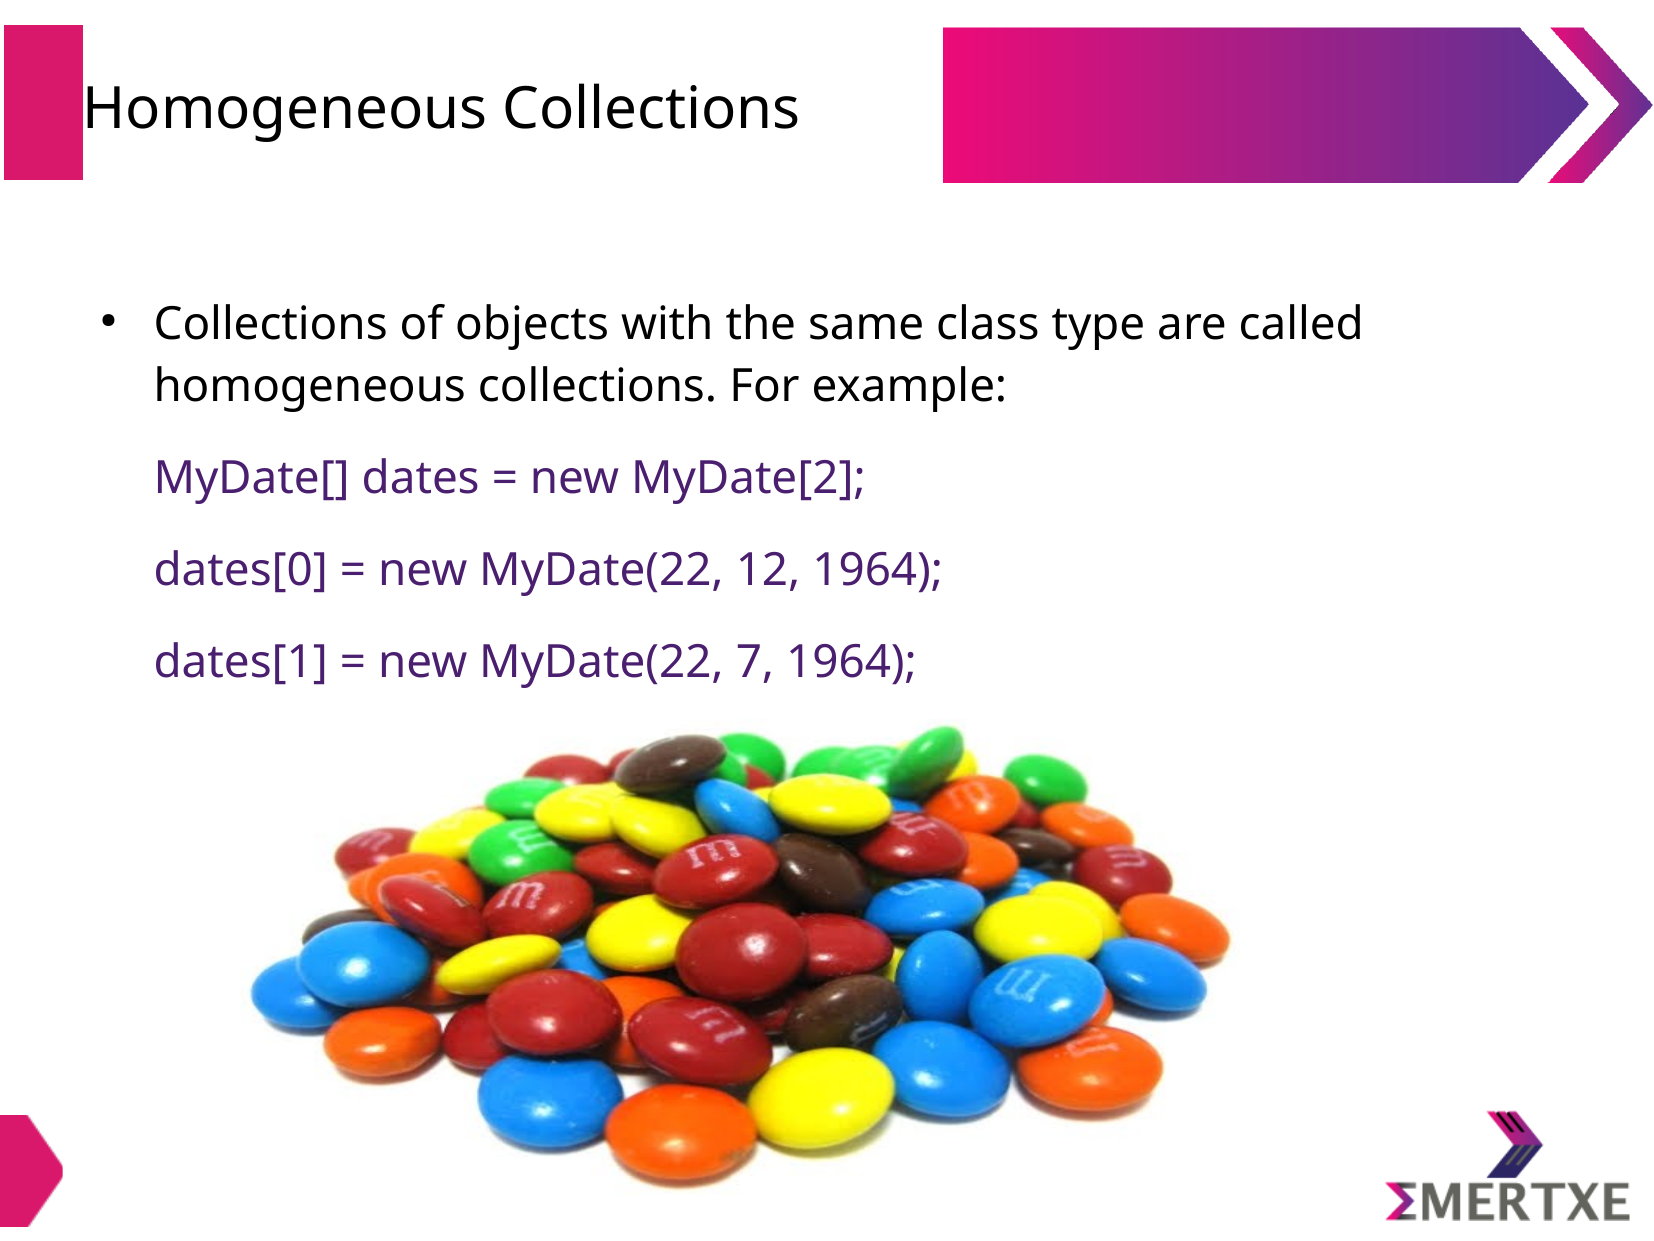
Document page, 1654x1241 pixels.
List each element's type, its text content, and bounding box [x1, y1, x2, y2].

title Homogeneous Collections [82, 2, 1571, 210]
picture [240, 719, 1240, 1195]
list Collections of objects with the same class type are called homogeneous collections. For example: MyDate[] dates = new MyDate[2]; dates[0] = new MyDate(22, 12, 1964); dates[1] = new MyDate(22, 7, 1964); [82, 290, 1571, 1010]
picture [1571, 27, 1653, 183]
picture [1385, 1107, 1631, 1221]
